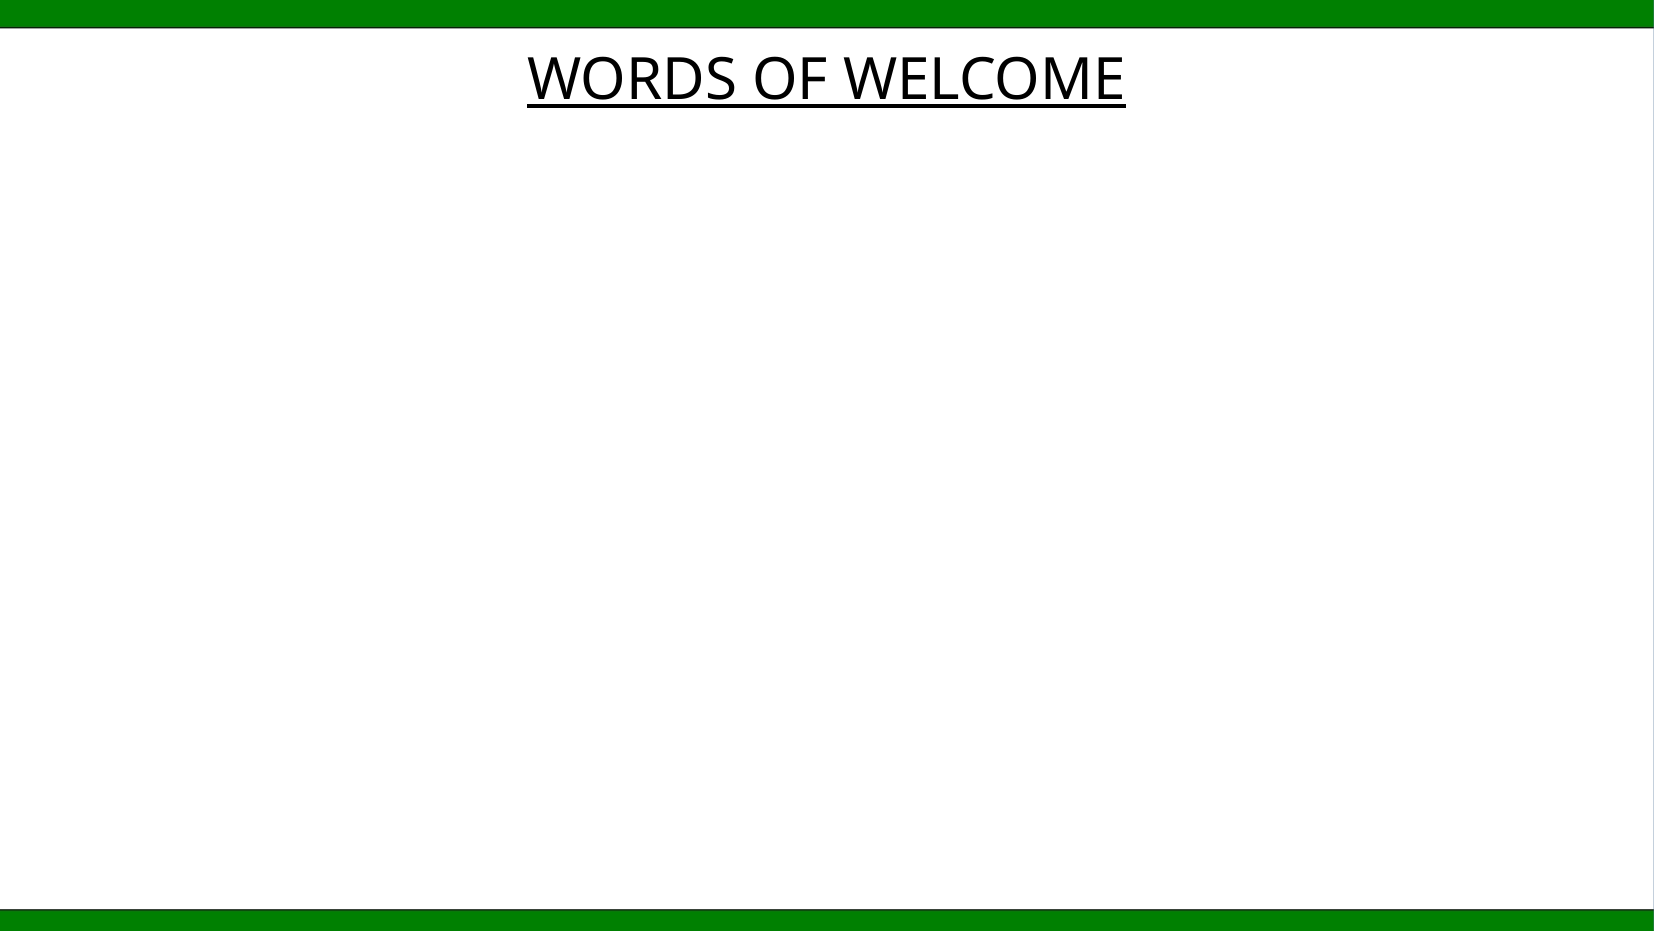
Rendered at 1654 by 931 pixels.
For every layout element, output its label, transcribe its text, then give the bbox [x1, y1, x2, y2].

title WORDS OF WELCOME [82, 37, 1571, 151]
picture [0, 0, 1654, 931]
